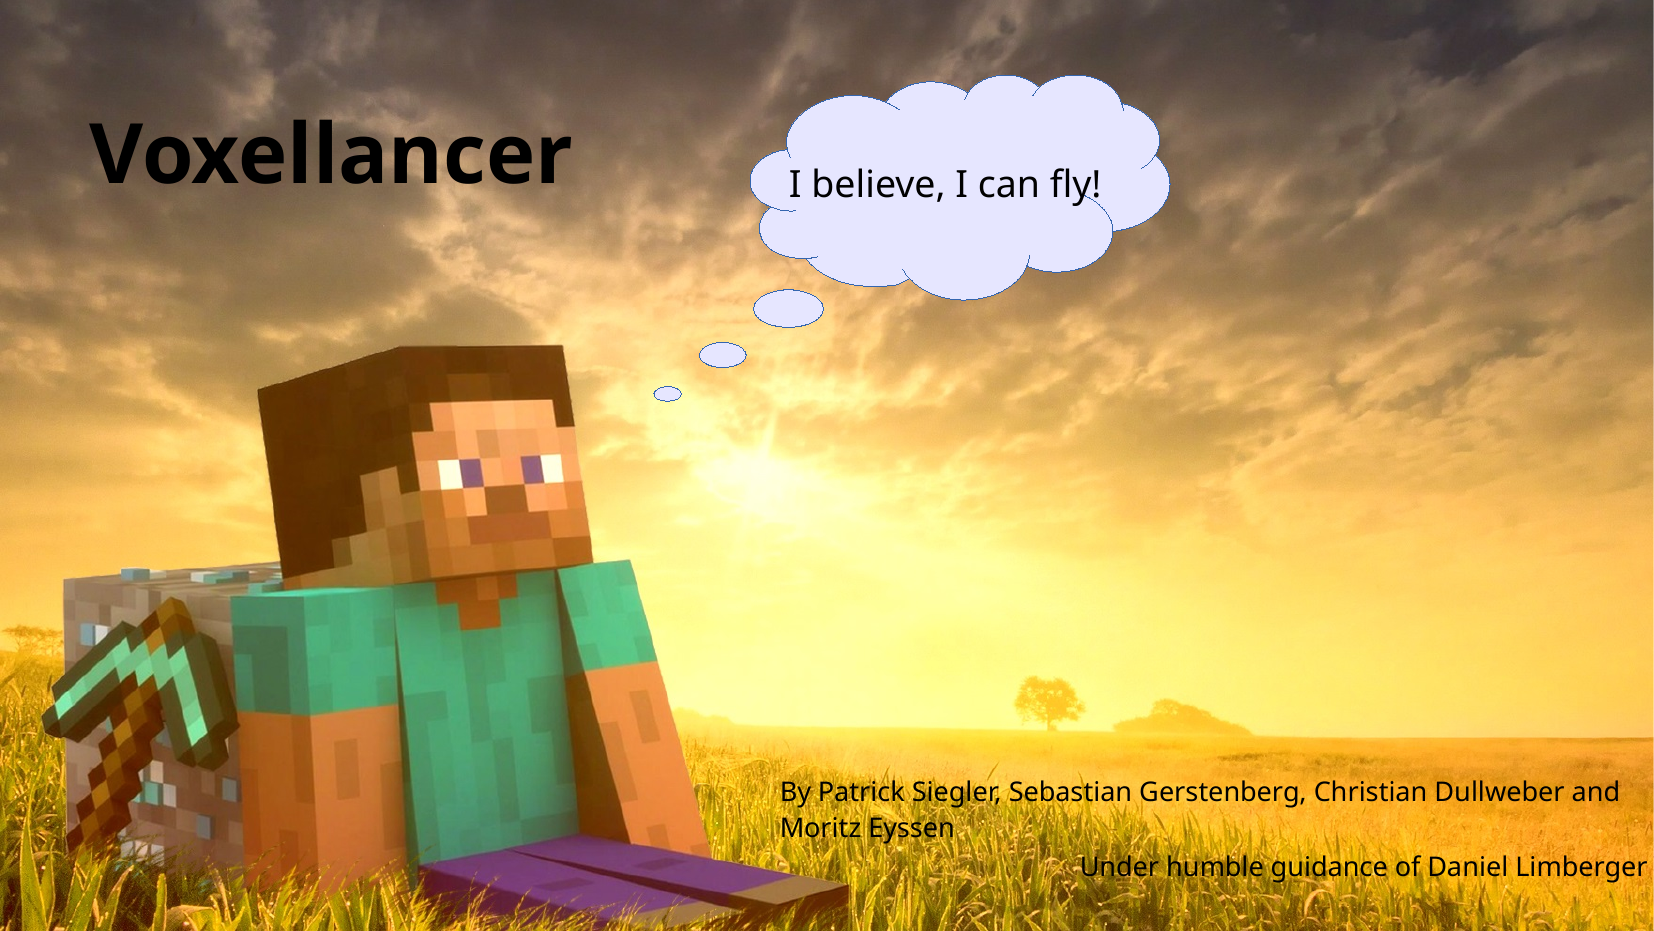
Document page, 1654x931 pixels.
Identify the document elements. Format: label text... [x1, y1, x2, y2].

text_box I believe, I can fly! [653, 386, 682, 402]
picture [0, 0, 1654, 931]
text_box Under humble guidance of Daniel Limberger [1065, 840, 1654, 886]
text_box Voxellancer [75, 86, 646, 196]
text_box I believe, I can fly! [753, 289, 824, 328]
text_box By Patrick Siegler, Sebastian Gerstenberg, Christian Dullweber and Moritz Eyssen [765, 765, 1654, 873]
text_box I believe, I can fly! [699, 342, 747, 368]
text_box I believe, I can fly! [750, 75, 1171, 301]
